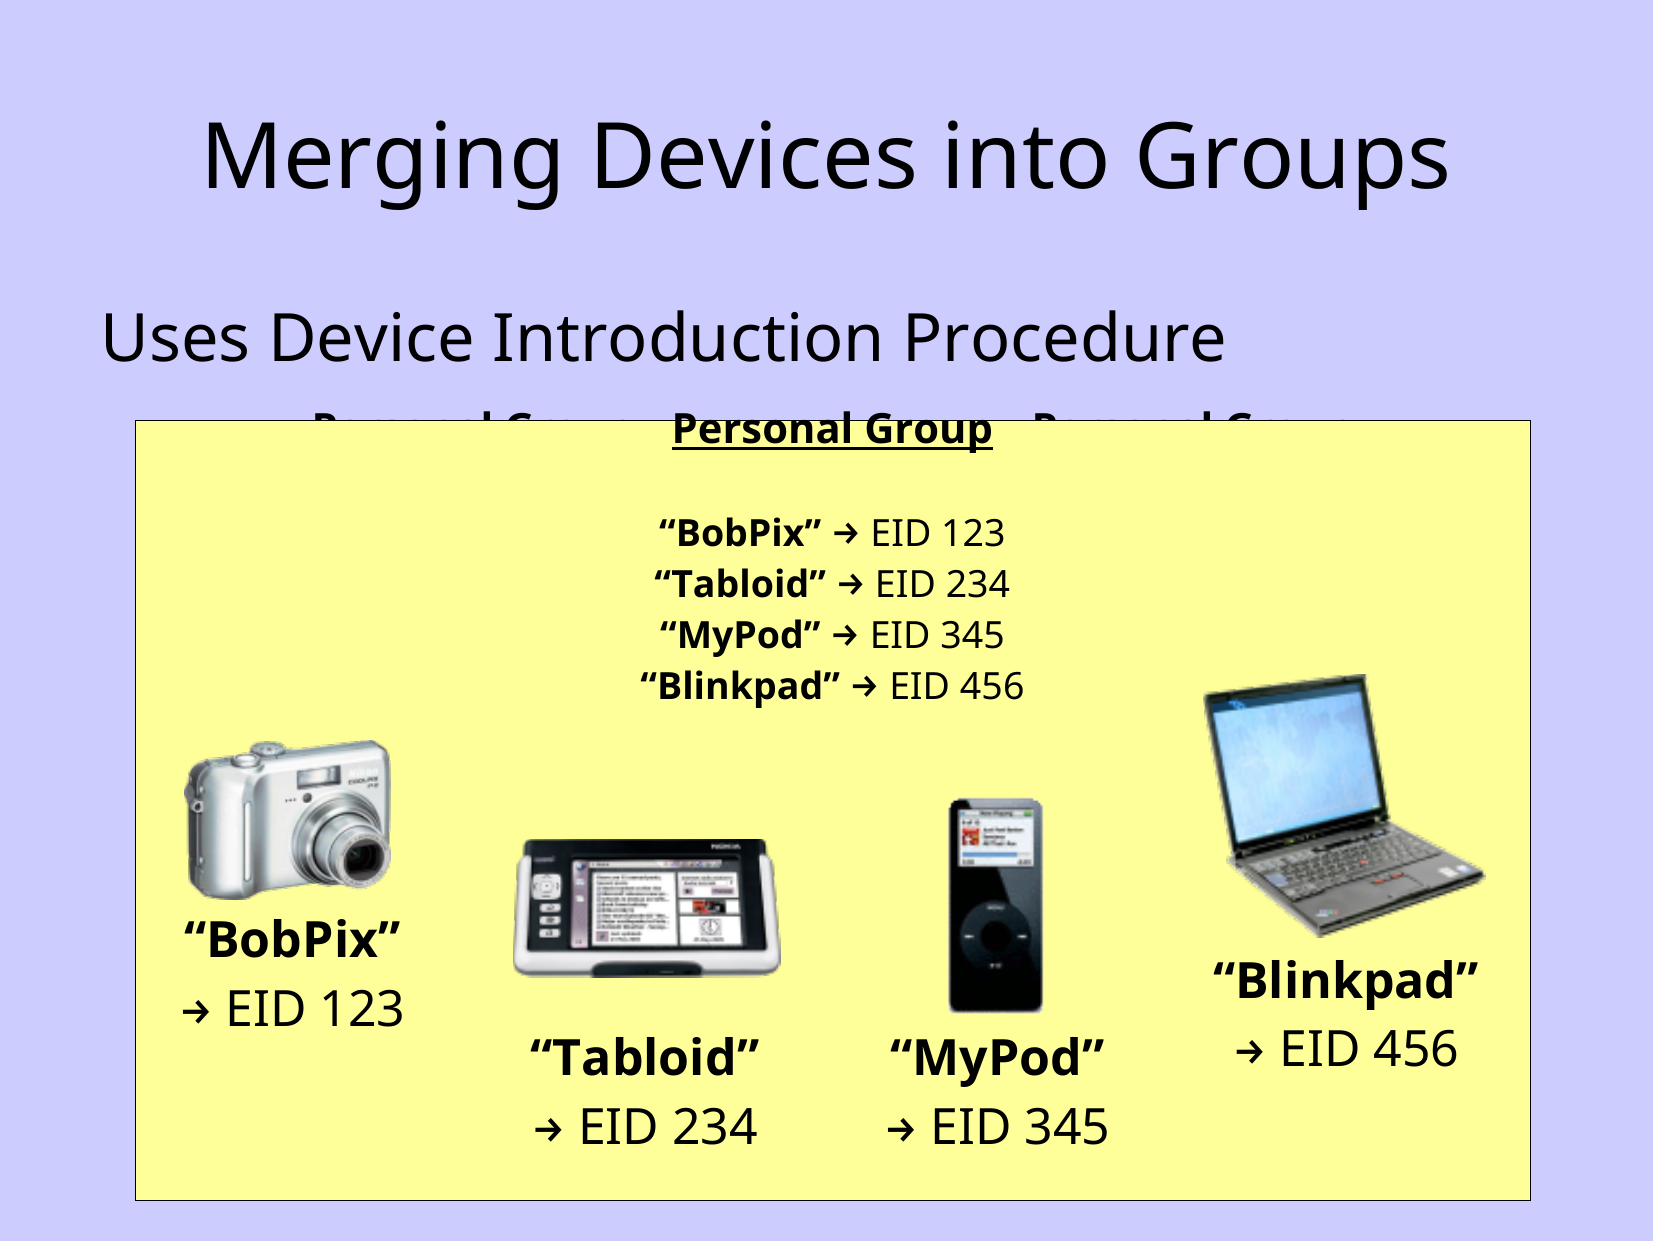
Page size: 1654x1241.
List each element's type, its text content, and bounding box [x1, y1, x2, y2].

title Merging Devices into Groups [82, 49, 1571, 257]
list Uses Device Introduction Procedure [82, 290, 1571, 751]
text_box Personal Group “BobPix” → EID 123 “Tabloid” → EID 234 “MyPod” → EID 345 “Blinkpad” → EID 456 [135, 751, 1531, 1201]
picture [937, 789, 1058, 1014]
text_box “Blinkpad” → EID 456 [1170, 937, 1523, 1071]
picture [513, 839, 781, 978]
text_box “MyPod” → EID 345 [855, 1014, 1141, 1148]
text_box “BobPix” → EID 123 [157, 896, 428, 1030]
picture [184, 740, 391, 901]
picture [1203, 674, 1486, 937]
text_box “Tabloid” → EID 234 [495, 1014, 796, 1148]
